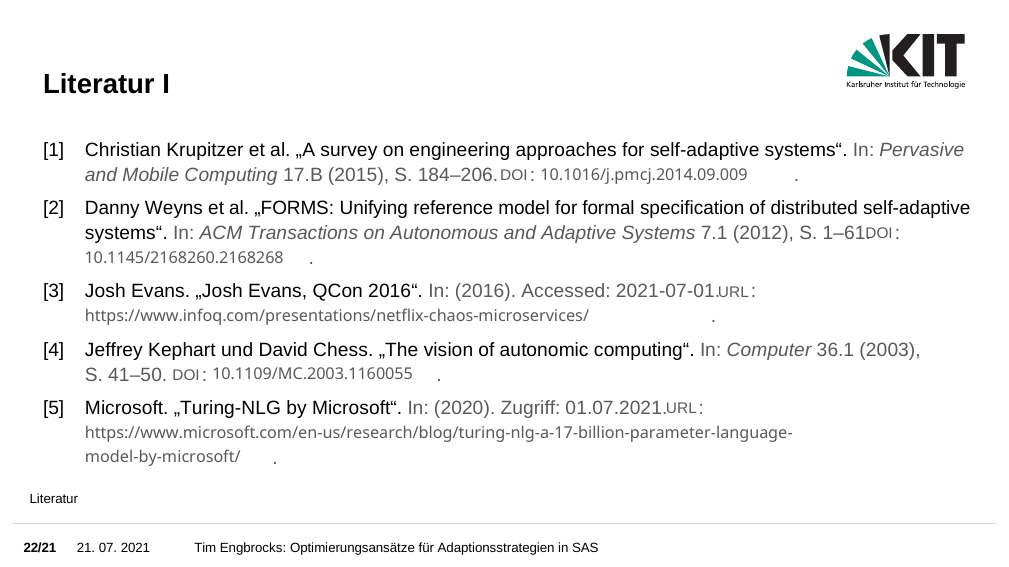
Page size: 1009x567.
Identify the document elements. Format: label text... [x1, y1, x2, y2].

text_box Christian Krupitzer et al. „A survey on engineering approaches for self-adaptive systems“. In: Pervasive [85, 138, 948, 162]
text_box 21. 07. 2021 [76, 540, 150, 554]
text_box URL [717, 283, 749, 299]
text_box [885, 81, 909, 88]
text_box : [201, 363, 221, 383]
text_box : [698, 397, 718, 417]
text_box and Mobile Computing 17.B (2015), S. 184–206. [85, 163, 491, 187]
text_box . [793, 163, 813, 183]
text_box [911, 81, 922, 88]
text_box S. 41–50. [85, 363, 167, 383]
text_box . [272, 446, 292, 466]
text_box Microsoft. „Turing-NLG by Microsoft“. In: (2020). Zugriff: 01.07.2021. [85, 397, 657, 417]
text_box 22/21 [23, 540, 57, 554]
text_box . [436, 363, 456, 383]
text_box Literatur I [43, 68, 171, 97]
text_box : [894, 222, 914, 242]
text_box [1] [43, 138, 65, 159]
text_box systems“. In: ACM Transactions on Autonomous and Adaptive Systems 7.1 (2012), S. 1–61. [85, 222, 858, 245]
text_box Jeffrey Kephart und David Chess. „The vision of autonomic computing“. In: Computer 36.1 (2003), [85, 338, 905, 362]
text_box model-by-microsoft/ [85, 445, 247, 465]
text_box [922, 34, 935, 77]
text_box [949, 81, 966, 89]
text_box Tim Engbrocks: Optimierungsansätze für Adaptionsstrategien in SAS [194, 540, 599, 554]
text_box DOI [865, 224, 893, 241]
text_box [892, 34, 921, 77]
text_box Josh Evans. „Josh Evans, QCon 2016“. In: (2016). Accessed: 2021-07-01. [85, 280, 708, 300]
text_box https://www.infoq.com/presentations/netflix-chaos-microservices/ [85, 304, 612, 323]
text_box [846, 81, 870, 88]
text_box URL [665, 399, 697, 416]
text_box DOI [172, 366, 200, 382]
text_box [936, 34, 965, 77]
text_box [923, 81, 948, 88]
text_box [5] [43, 397, 65, 417]
text_box Danny Weyns et al. „FORMS: Unifying reference model for formal specification of distributed self-adaptive [85, 197, 969, 217]
text_box [871, 81, 882, 88]
text_box : [529, 163, 549, 183]
text_box . [308, 247, 328, 267]
text_box Literatur [29, 491, 79, 505]
text_box . [710, 305, 730, 325]
text_box 10.1109/MC.2003.1160055 [212, 362, 433, 382]
text_box https://www.microsoft.com/en-us/research/blog/turing-nlg-a-17-billion-parameter-language- [85, 420, 822, 440]
text_box : [750, 280, 770, 300]
text_box [4] [43, 338, 65, 358]
text_box DOI [500, 166, 528, 182]
text_box [879, 34, 890, 77]
text_box [2] [43, 197, 65, 217]
text_box 10.1016/j.pmcj.2014.09.009 [540, 162, 769, 182]
text_box 10.1145/2168260.2168268 [84, 245, 306, 265]
text_box [3] [43, 280, 65, 300]
